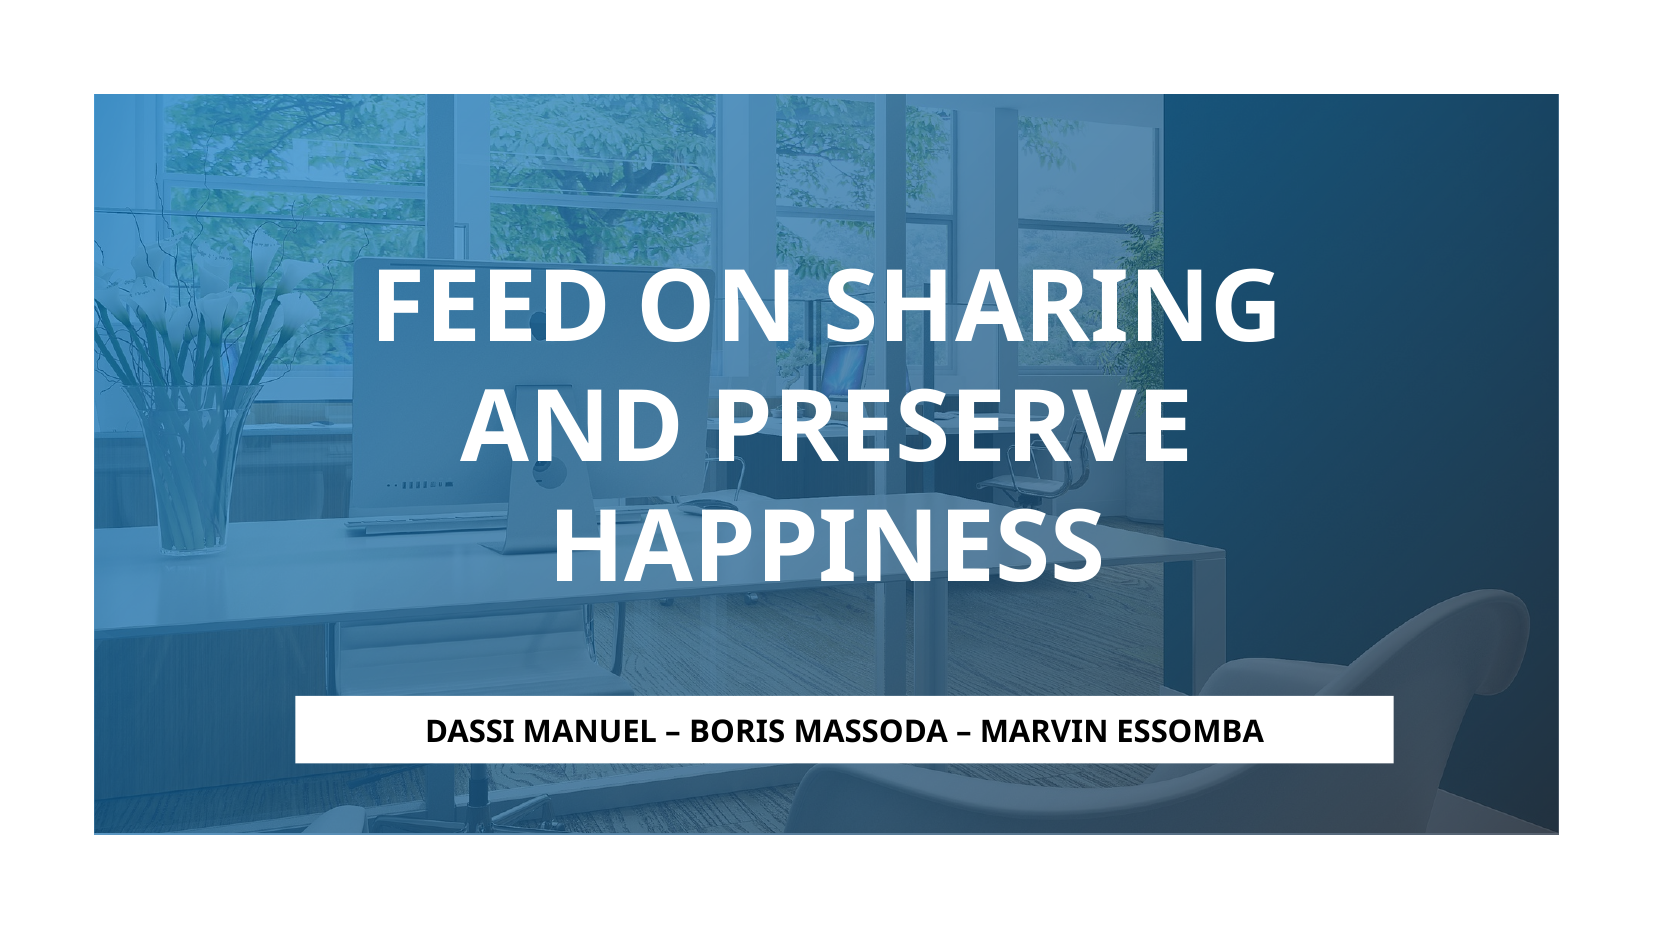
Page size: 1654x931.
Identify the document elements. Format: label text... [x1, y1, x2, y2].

text_box FEED ON SHARING AND PRESERVE HAPPINESS [306, 234, 1348, 544]
text_box DASSI MANUEL – BORIS MASSODA – MARVIN ESSOMBA [295, 695, 1394, 764]
text_box [94, 94, 1559, 835]
